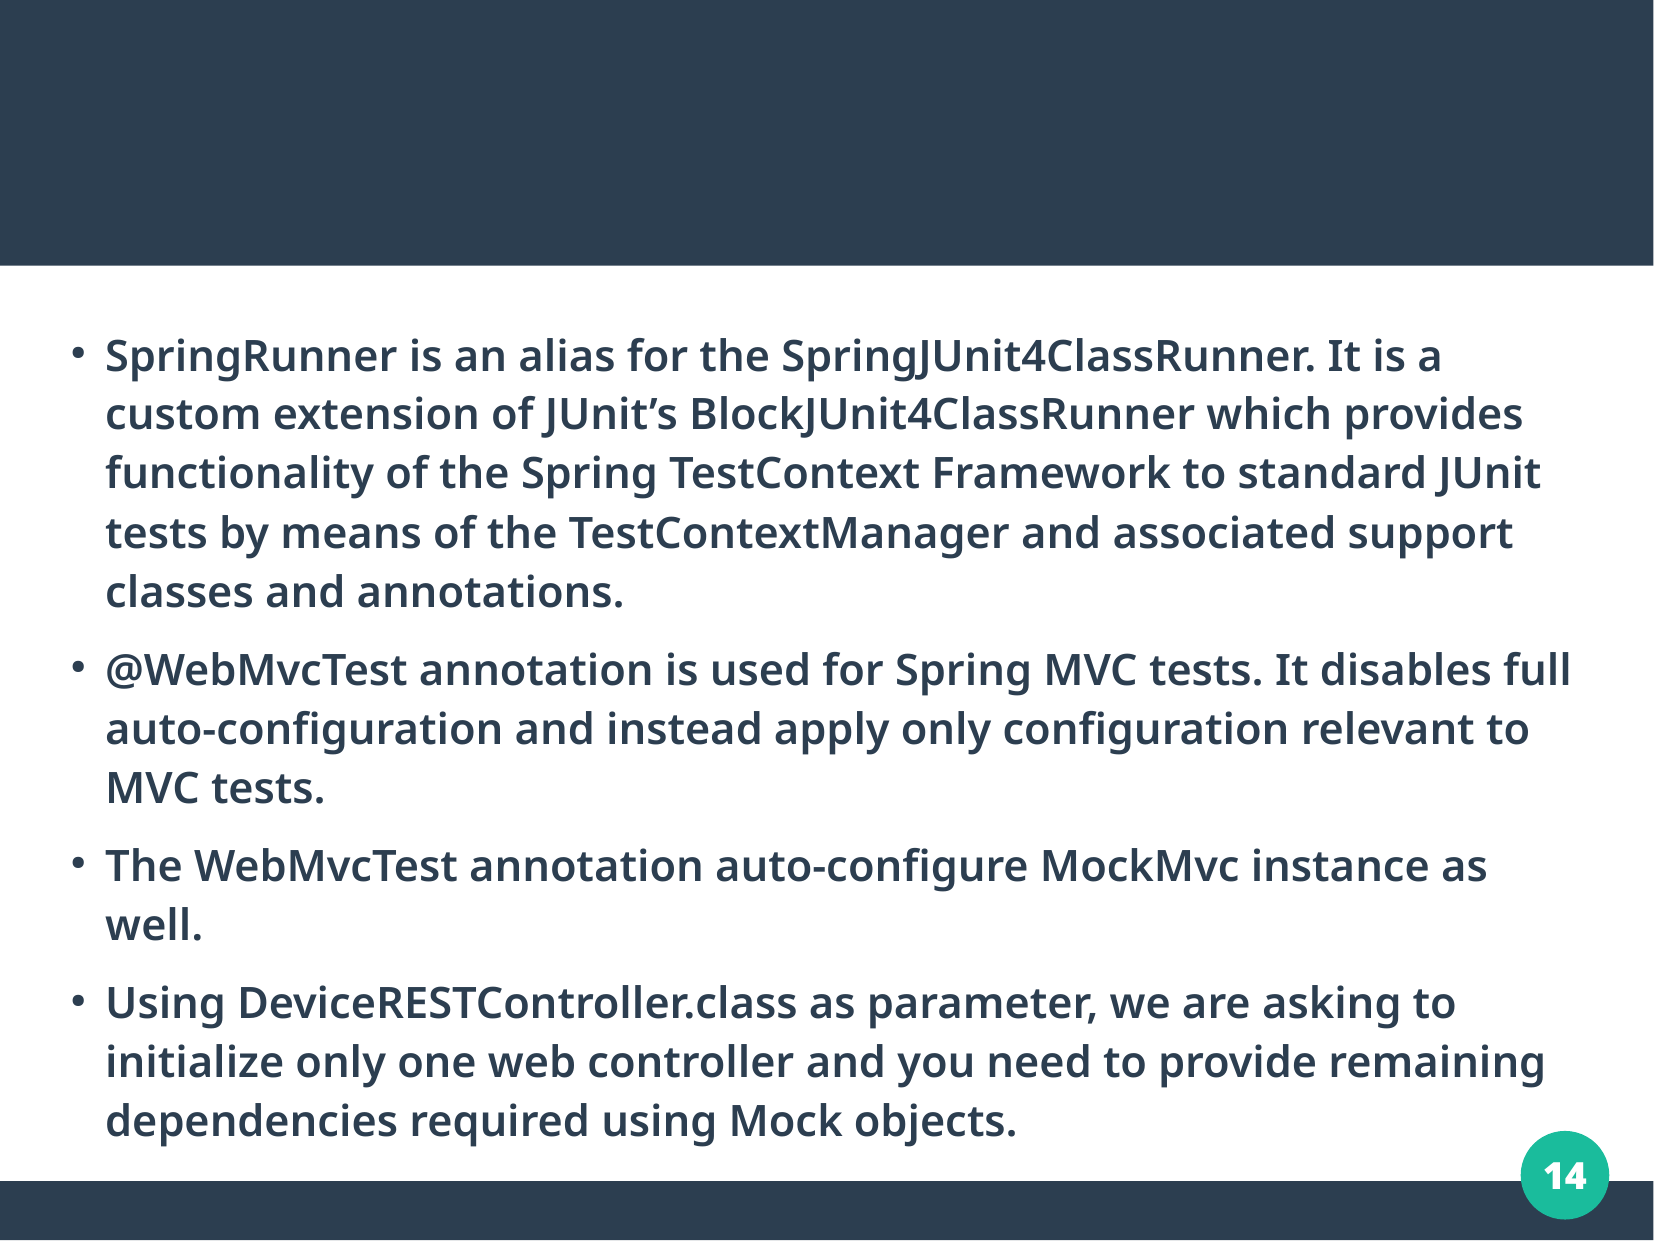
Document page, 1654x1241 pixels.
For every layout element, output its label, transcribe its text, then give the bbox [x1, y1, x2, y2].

list SpringRunner is an alias for the SpringJUnit4ClassRunner. It is a custom extension of JUnit’s BlockJUnit4ClassRunner which provides functionality of the Spring TestContext Framework to standard JUnit tests by means of the TestContextManager and associated support classes and annotations. @WebMvcTest annotation is used for Spring MVC tests. It disables full auto-configuration and instead apply only configuration relevant to MVC tests. The WebMvcTest annotation auto-configure MockMvc instance as well. Using DeviceRESTController.class as parameter, we are asking to initialize only one web controller and you need to provide remaining dependencies required using Mock objects. [59, 324, 1595, 1152]
